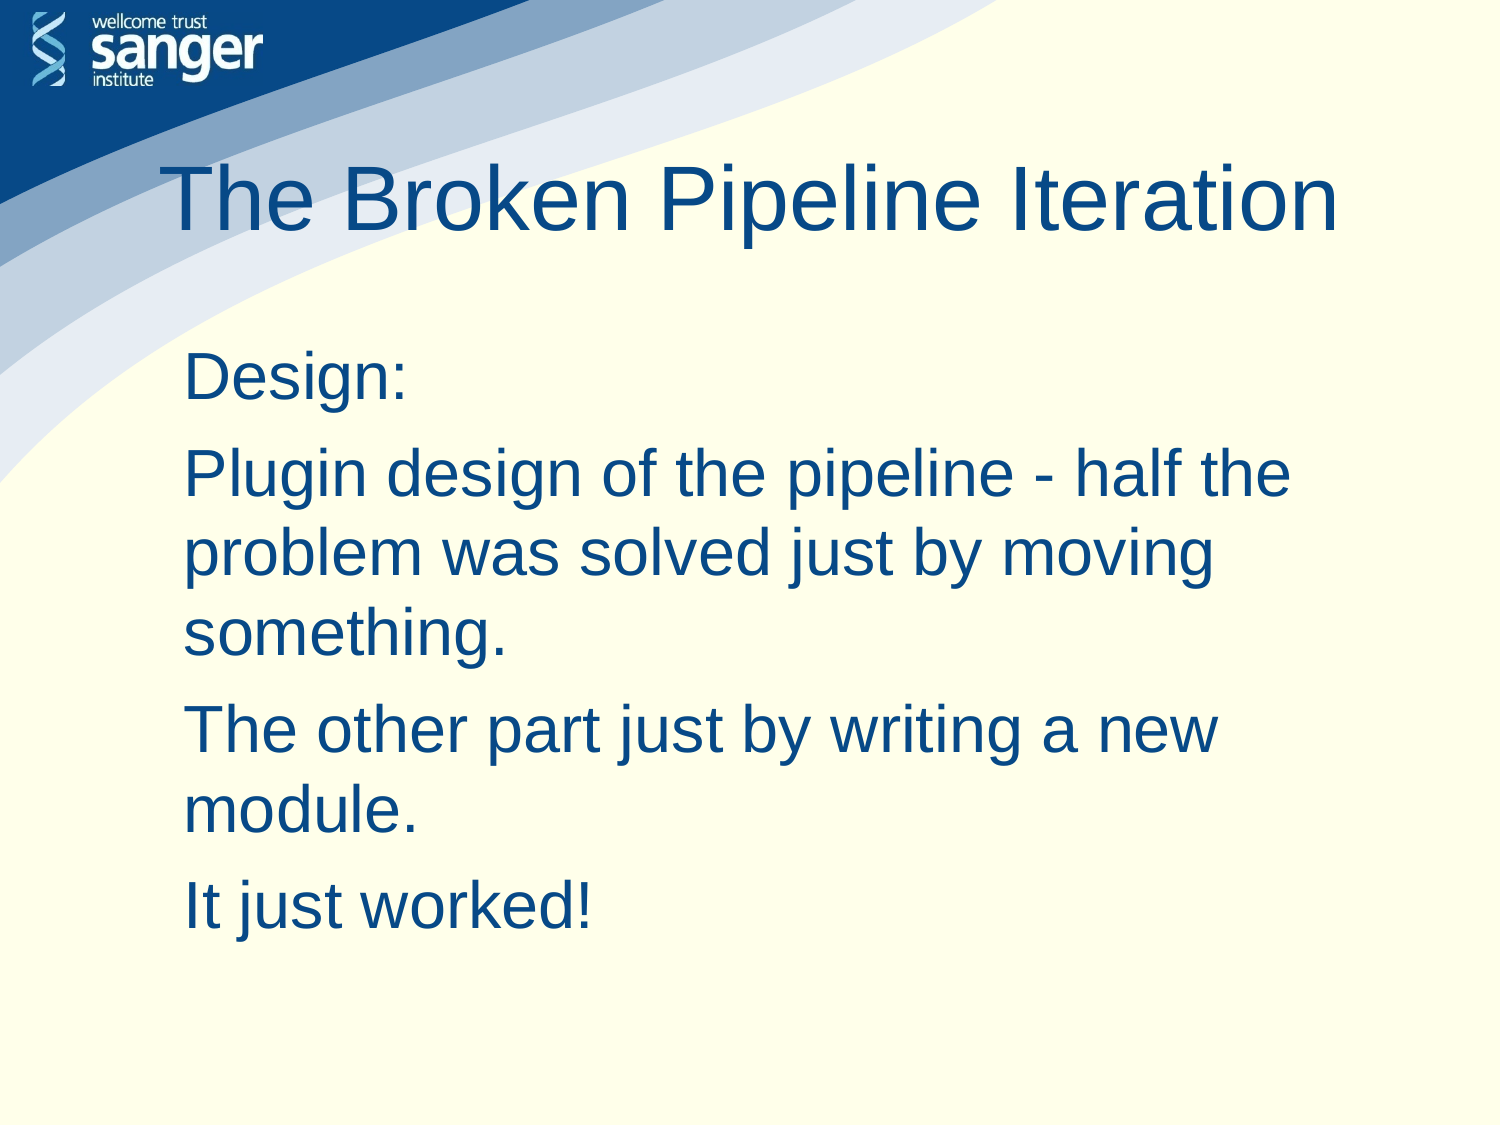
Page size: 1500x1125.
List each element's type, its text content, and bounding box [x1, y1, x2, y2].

picture [12, 12, 263, 86]
list Design: Plugin design of the pipeline - half the problem was solved just by moving something. The other part just by writing a new module. It just worked! [112, 324, 1388, 1051]
title The Broken Pipeline Iteration [112, 75, 1388, 312]
